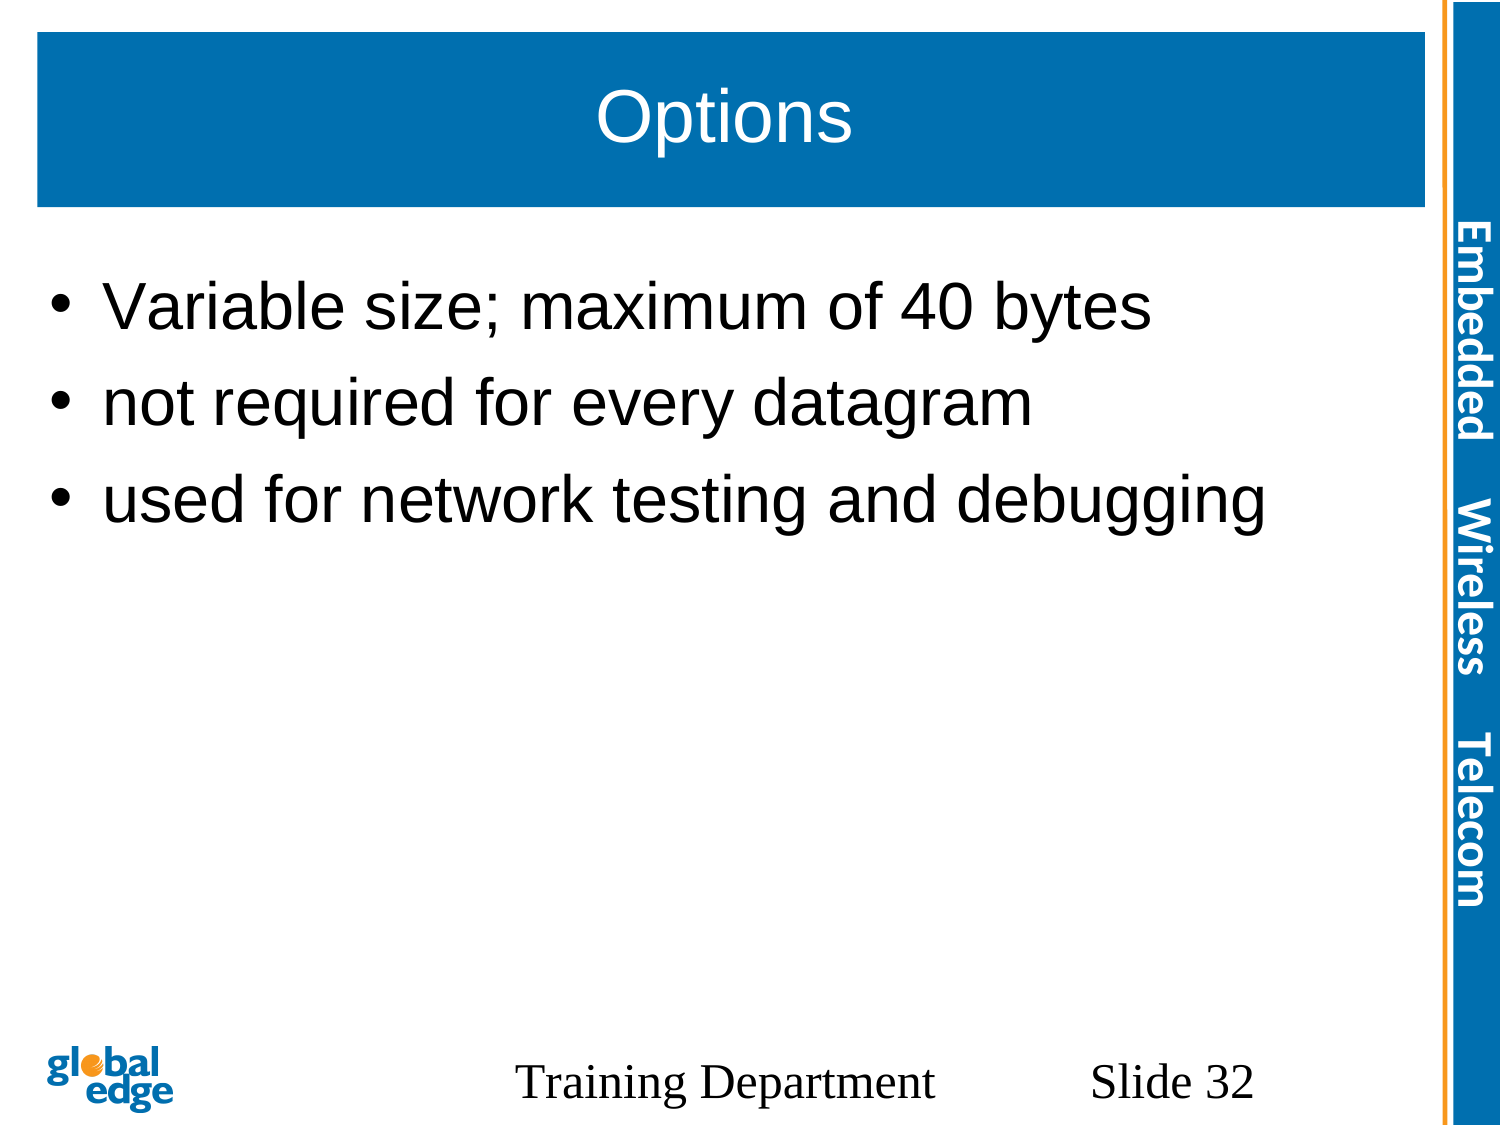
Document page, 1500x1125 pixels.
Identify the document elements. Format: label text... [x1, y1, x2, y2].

picture [34, 1034, 185, 1125]
title Options [88, 64, 1361, 162]
list Variable size; maximum of 40 bytes not required for every datagram used for network testing and debugging [49, 262, 1425, 1082]
